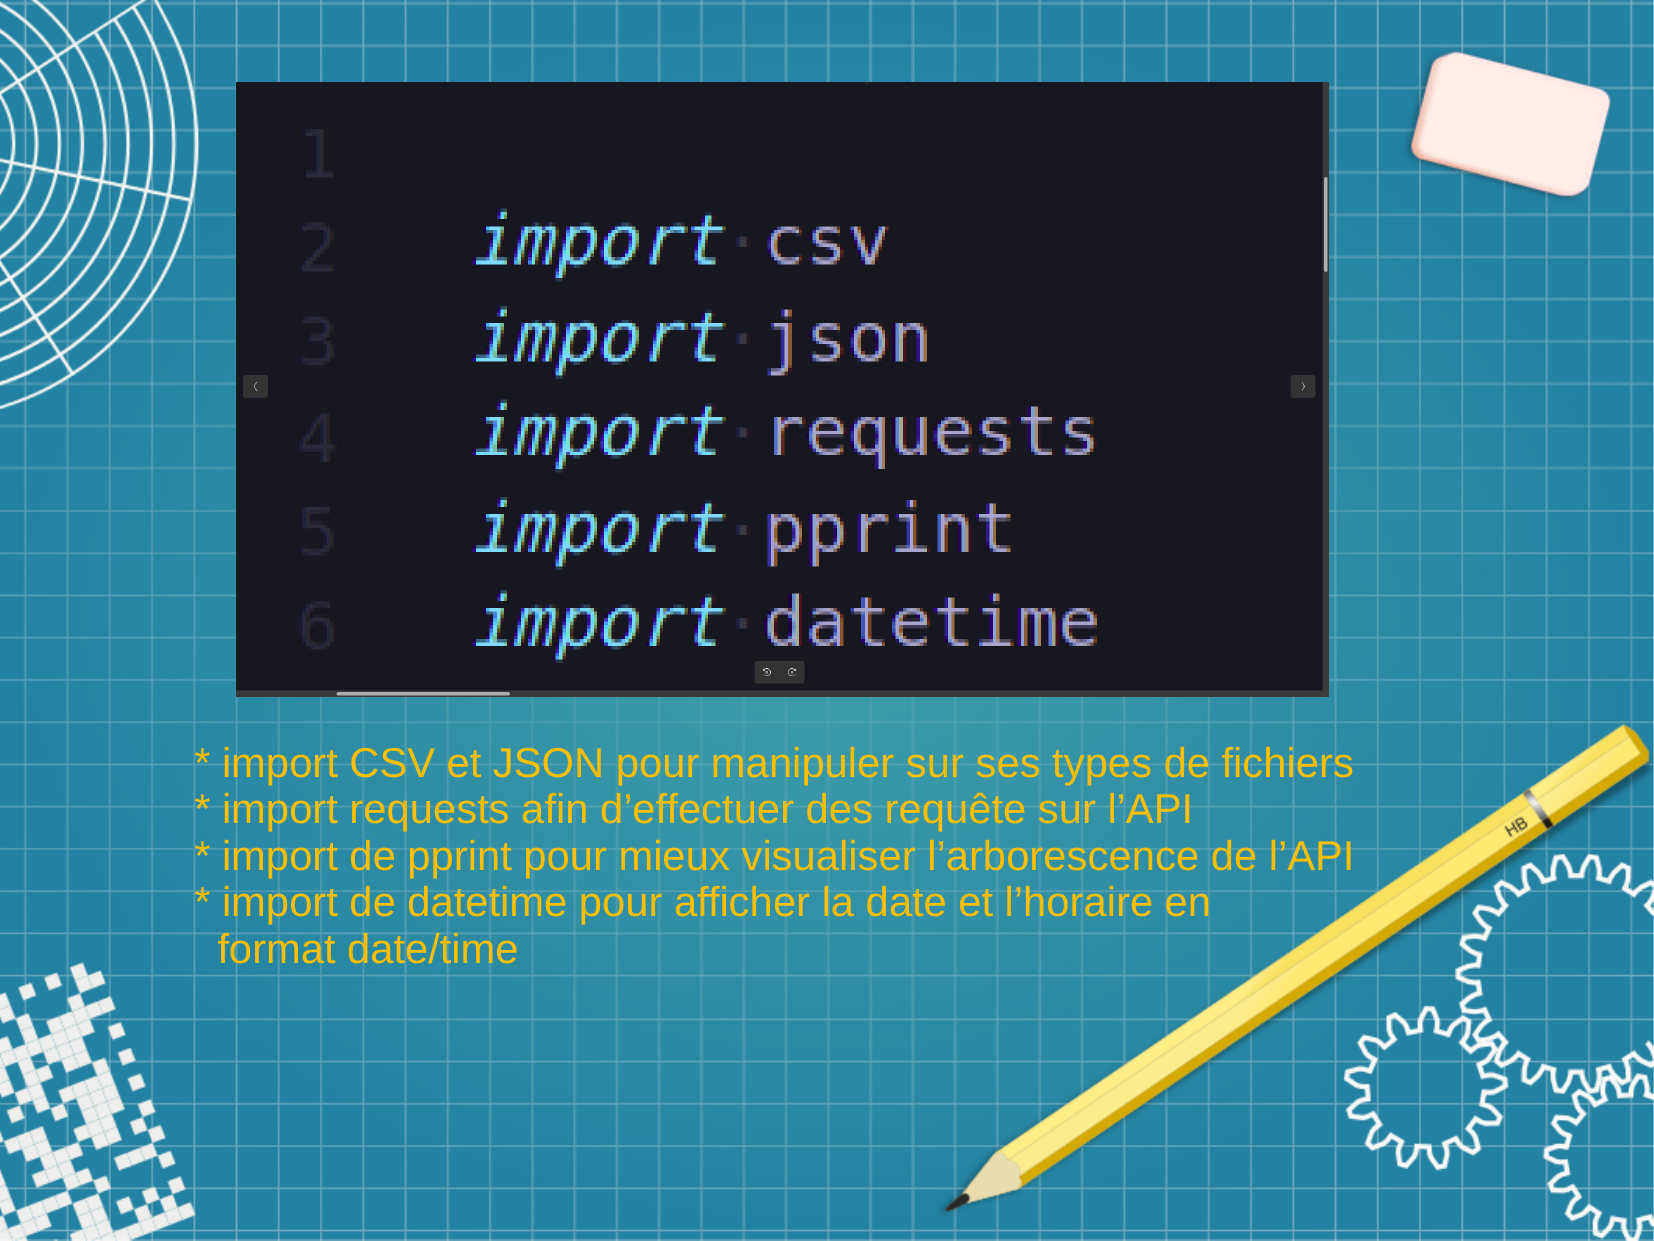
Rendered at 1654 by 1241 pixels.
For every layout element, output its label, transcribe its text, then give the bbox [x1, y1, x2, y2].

picture [0, 0, 1654, 1241]
text_box * import CSV et JSON pour manipuler sur ses types de fichiers * import requests afin d’effectuer des requête sur l’API * import de pprint pour mieux visualiser l’arborescence de l’API * import de datetime pour afficher la date et l’horaire en format date/time [179, 732, 1371, 980]
